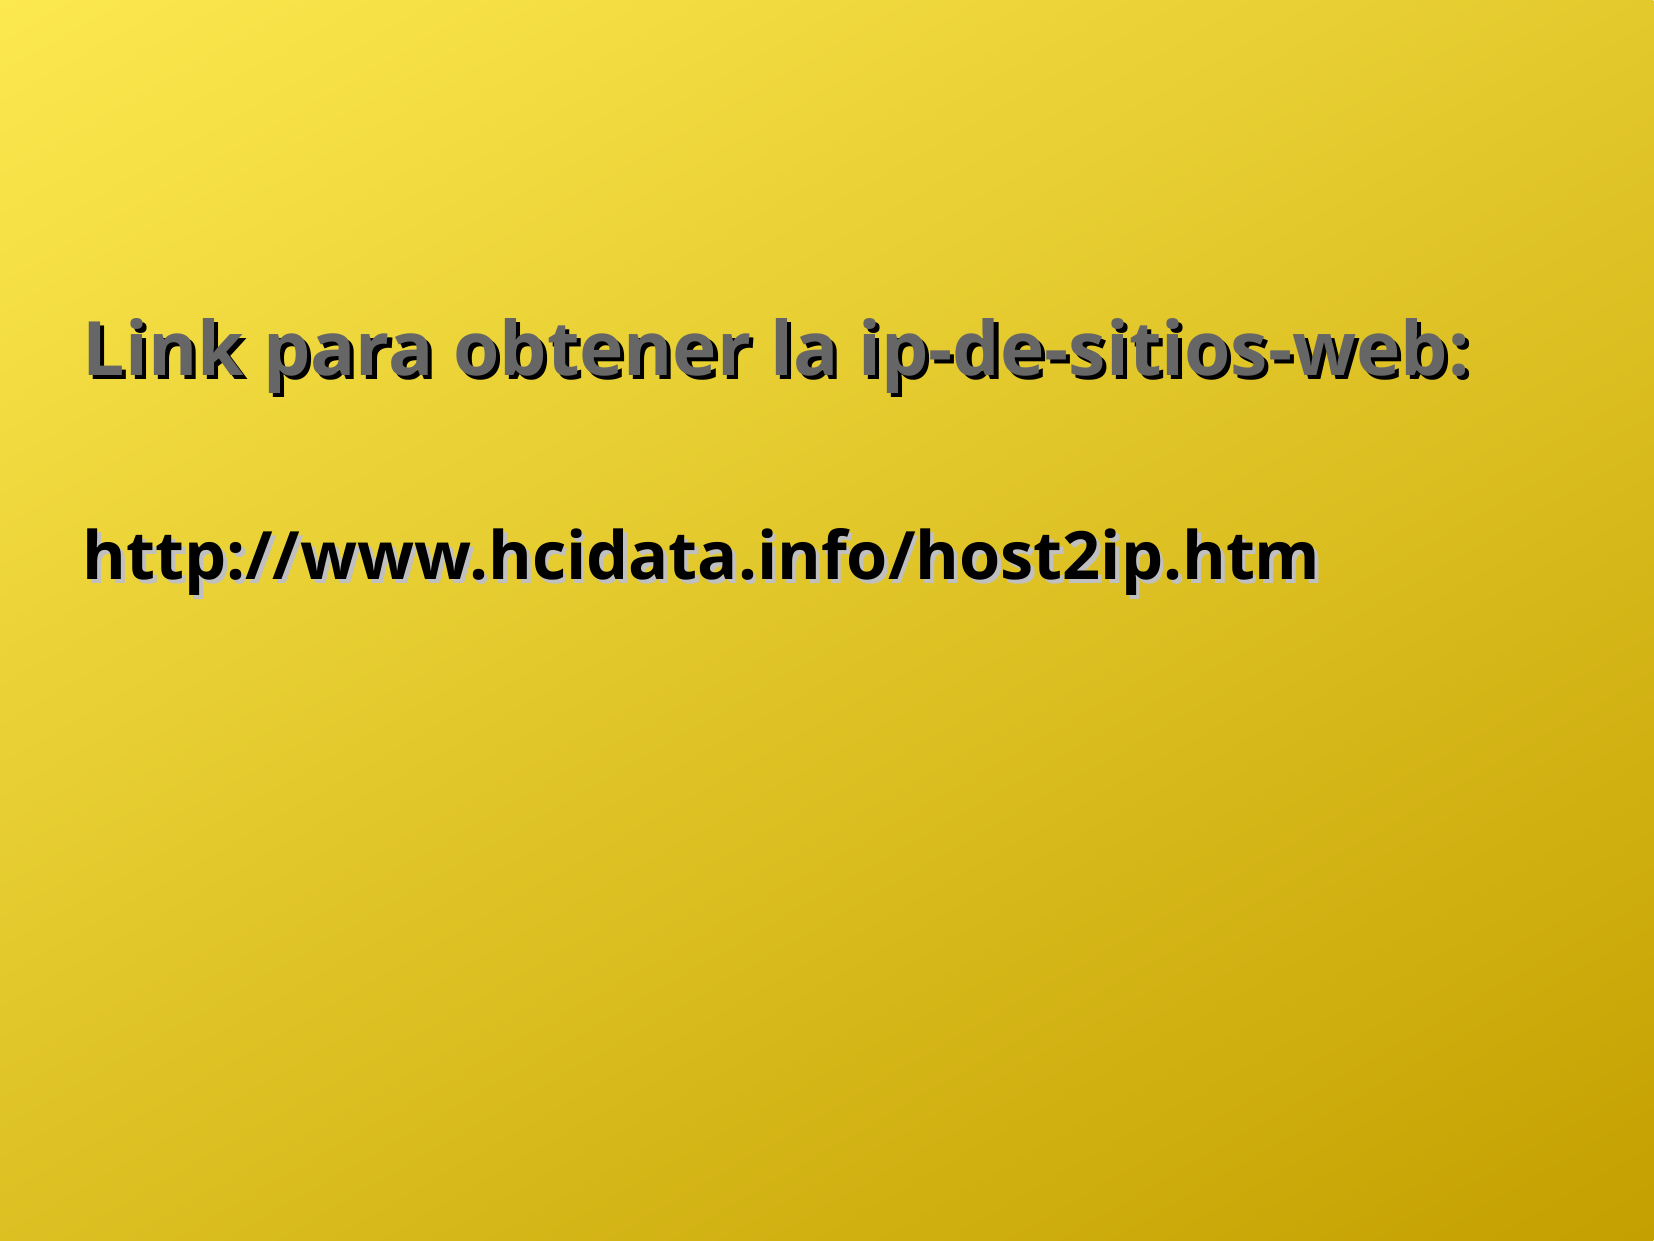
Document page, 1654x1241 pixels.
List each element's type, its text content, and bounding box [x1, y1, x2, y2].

title Link para obtener la ip-de-sitios-web: http://www.hcidata.info/host2ip.htm [82, 273, 1571, 623]
